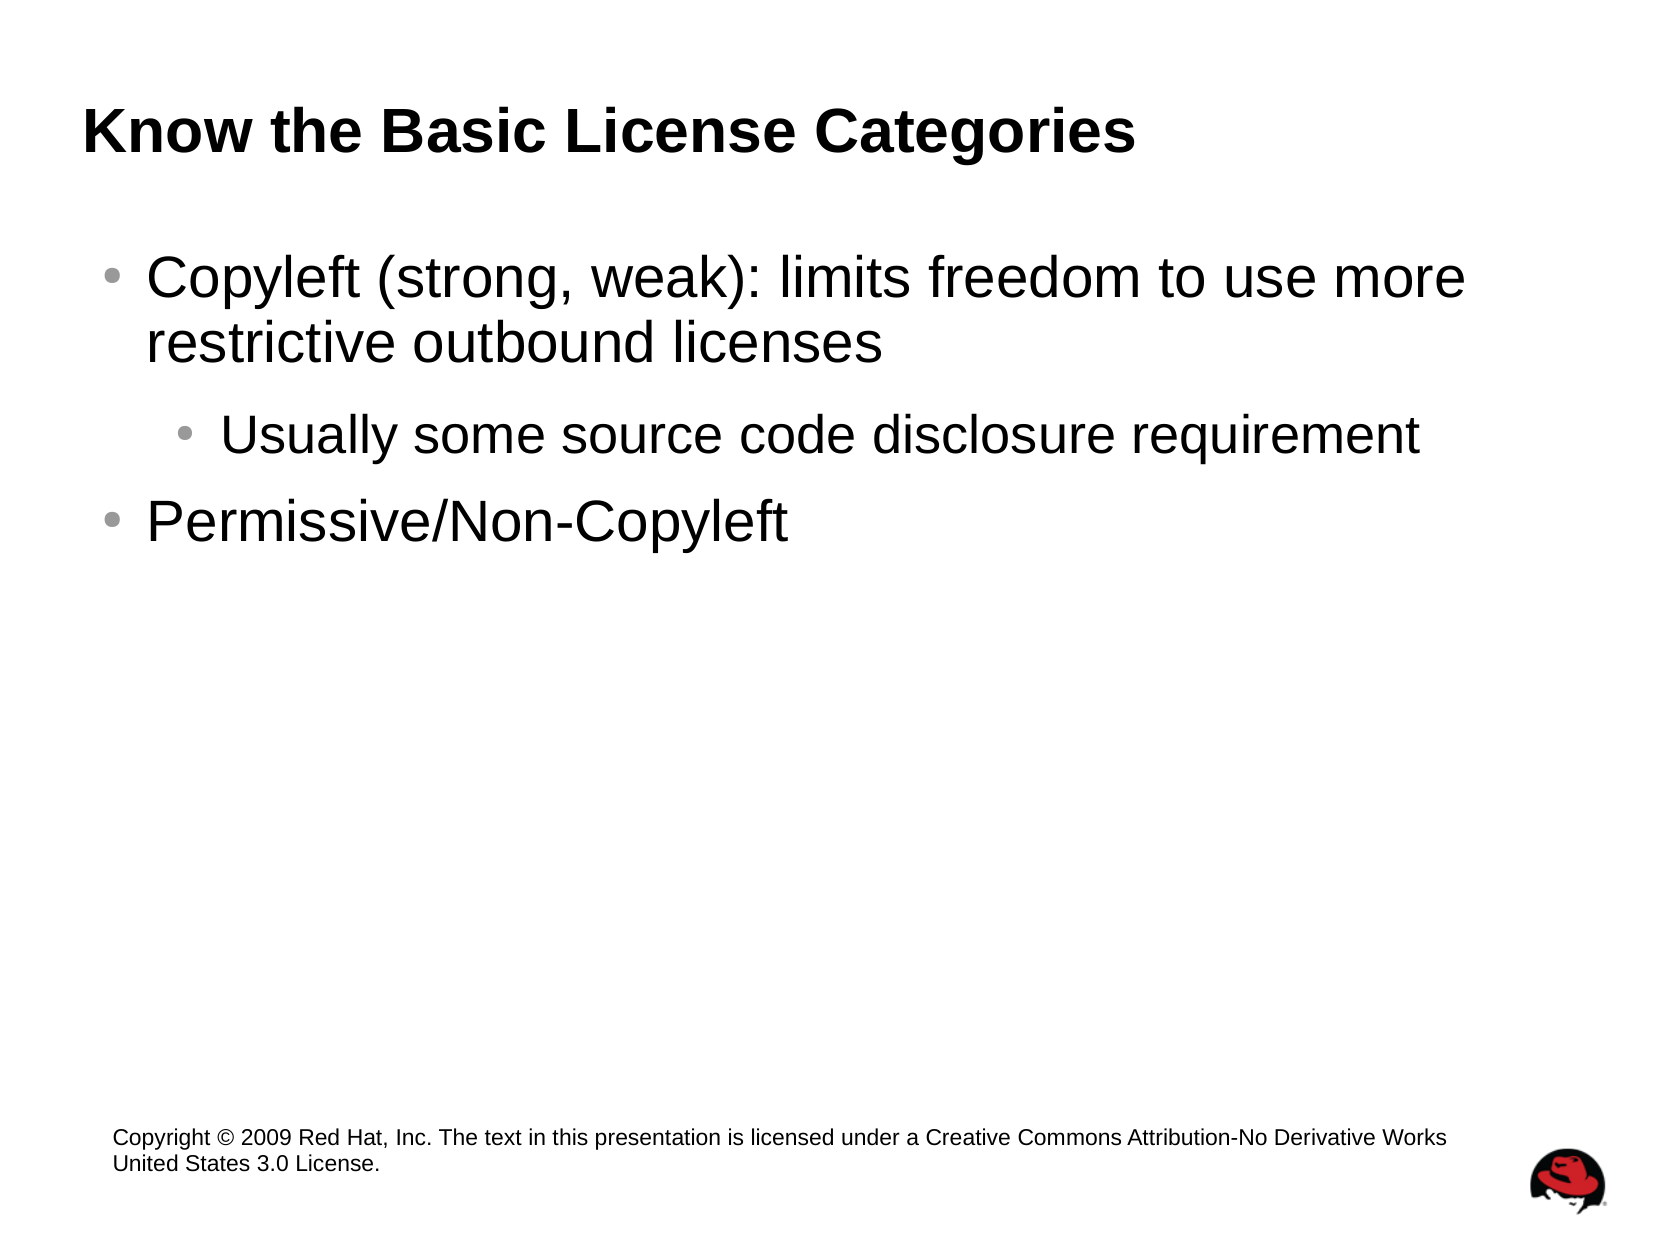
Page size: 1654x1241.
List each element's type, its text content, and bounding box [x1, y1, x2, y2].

title Know the Basic License Categories [82, 45, 1571, 218]
list Copyleft (strong, weak): limits freedom to use more restrictive outbound licenses Usually some source code disclosure requirement Permissive/Non-Copyleft [86, 244, 1576, 1024]
picture [1529, 1146, 1613, 1224]
